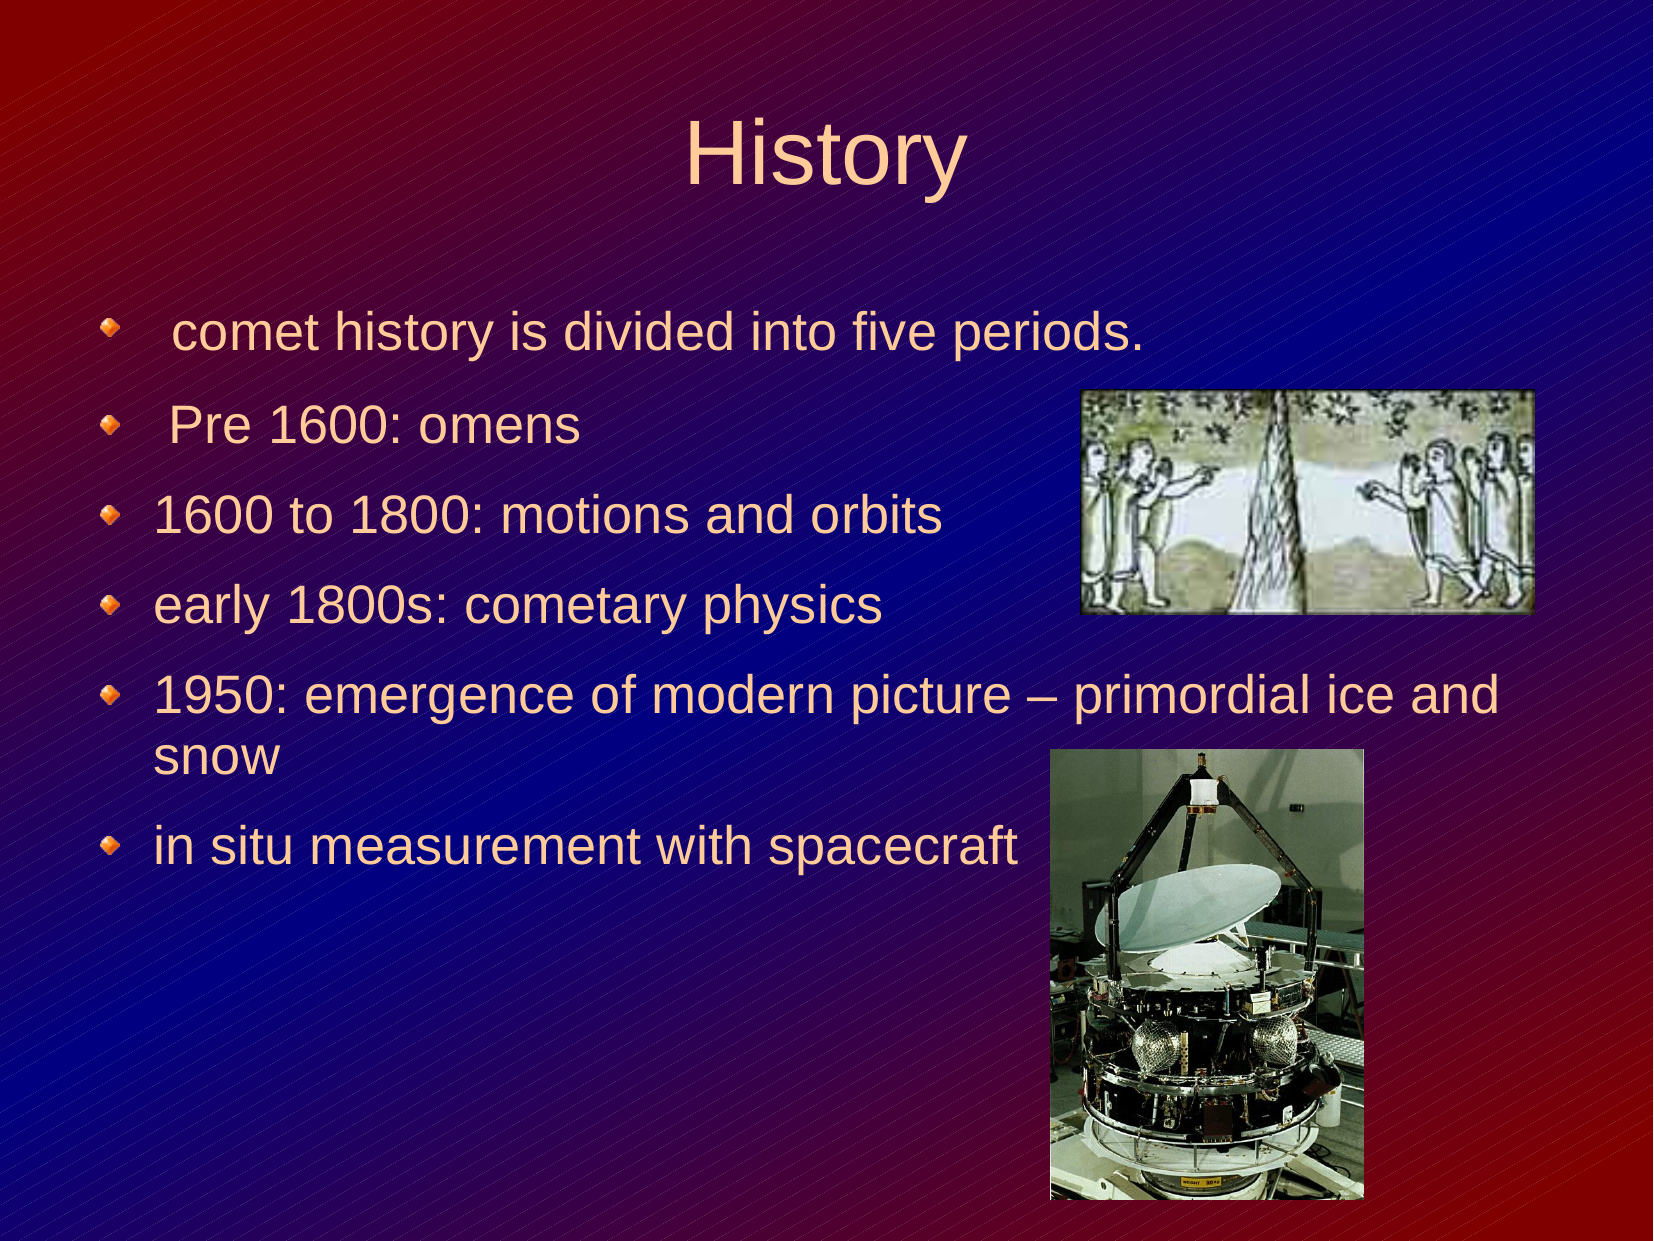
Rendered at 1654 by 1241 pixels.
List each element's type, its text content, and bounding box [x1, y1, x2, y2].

list comet history is divided into five periods. Pre 1600: omens 1600 to 1800: motions and orbits early 1800s: cometary physics 1950: emergence of modern picture – primordial ice and snow in situ measurement with spacecraft [82, 290, 1538, 1010]
title History [82, 49, 1571, 257]
picture [1080, 389, 1535, 616]
picture [1050, 749, 1364, 1201]
